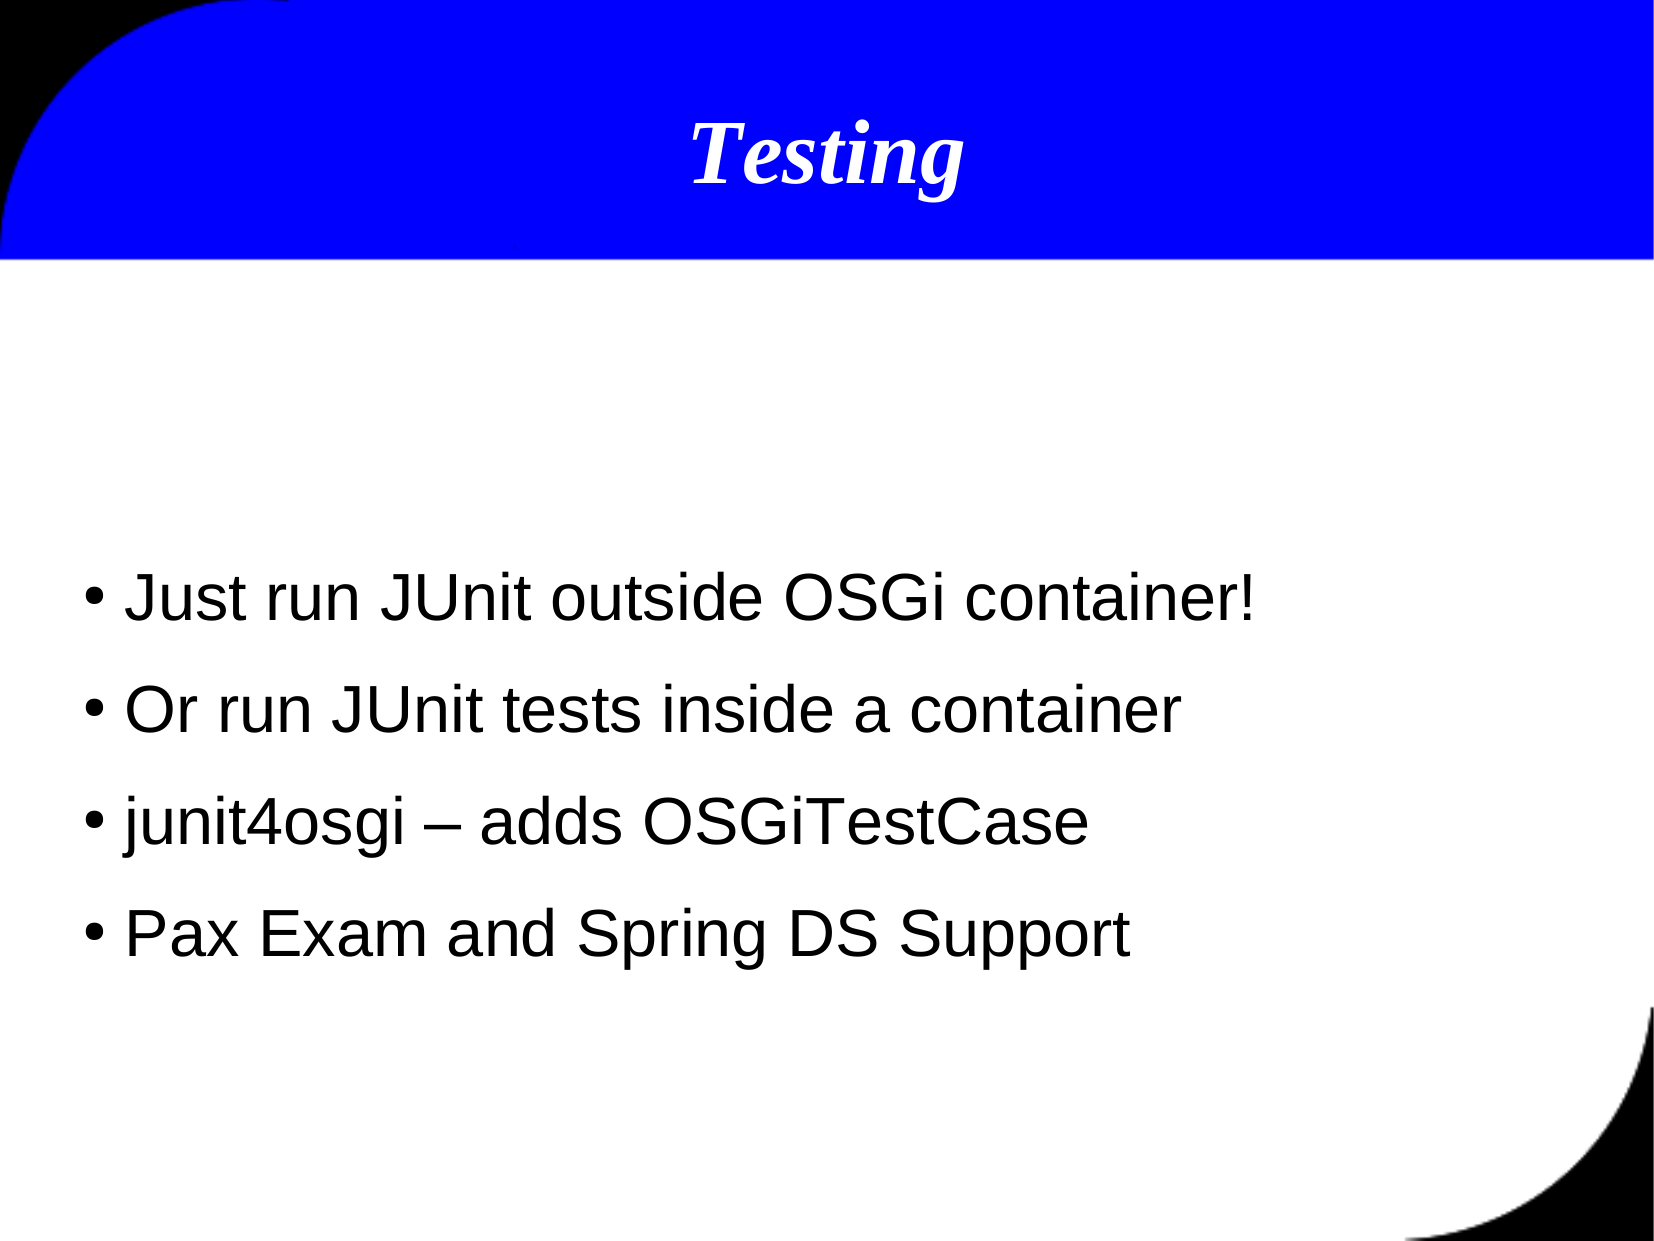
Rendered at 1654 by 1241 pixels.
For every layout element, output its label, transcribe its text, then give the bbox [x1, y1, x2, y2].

picture [0, 0, 1654, 1241]
title Testing [82, 49, 1571, 257]
subtitle Just run JUnit outside OSGi container! Or run JUnit tests inside a container junit4osgi – adds OSGiTestCase Pax Exam and Spring DS Support [82, 337, 1571, 1157]
